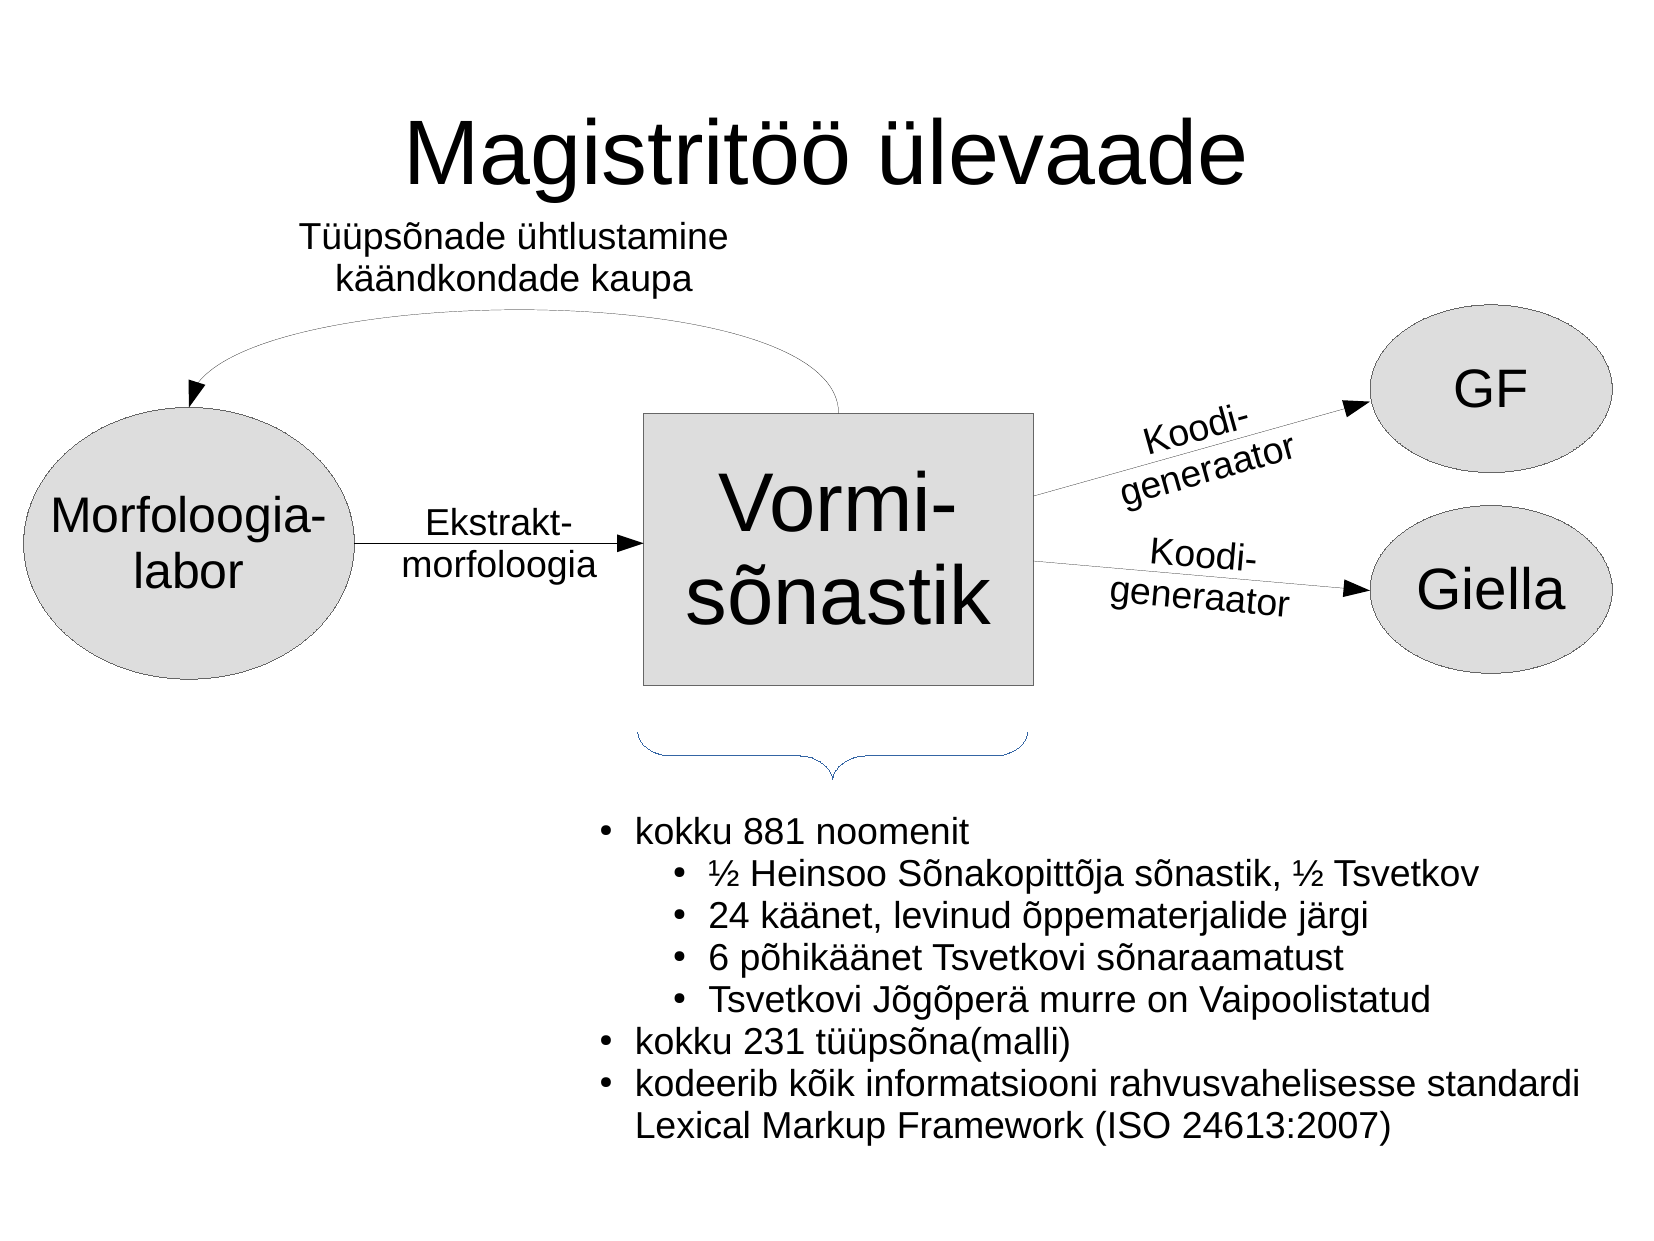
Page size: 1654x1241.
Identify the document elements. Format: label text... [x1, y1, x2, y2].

text_box GF [1370, 304, 1613, 473]
text_box Giella [1370, 505, 1613, 674]
title Magistritöö ülevaade [82, 49, 1571, 257]
text_box Morfoloogia- labor [23, 407, 355, 680]
text_box kokku 881 noomenit ½ Heinsoo Sõnakopittõja sõnastik, ½ Tsvetkov 24 käänet, levinud õppematerjalide järgi 6 põhikäänet Tsvetkovi sõnaraamatust Tsvetkovi Jõgõperä murre on Vaipoolistatud kokku 231 tüüpsõna(malli) kodeerib kõik informatsiooni rahvusvahelisesse standardi Lexical Markup Framework (ISO 24613:2007) [584, 803, 1619, 1238]
text_box Vormi- sõnastik [643, 413, 1034, 686]
